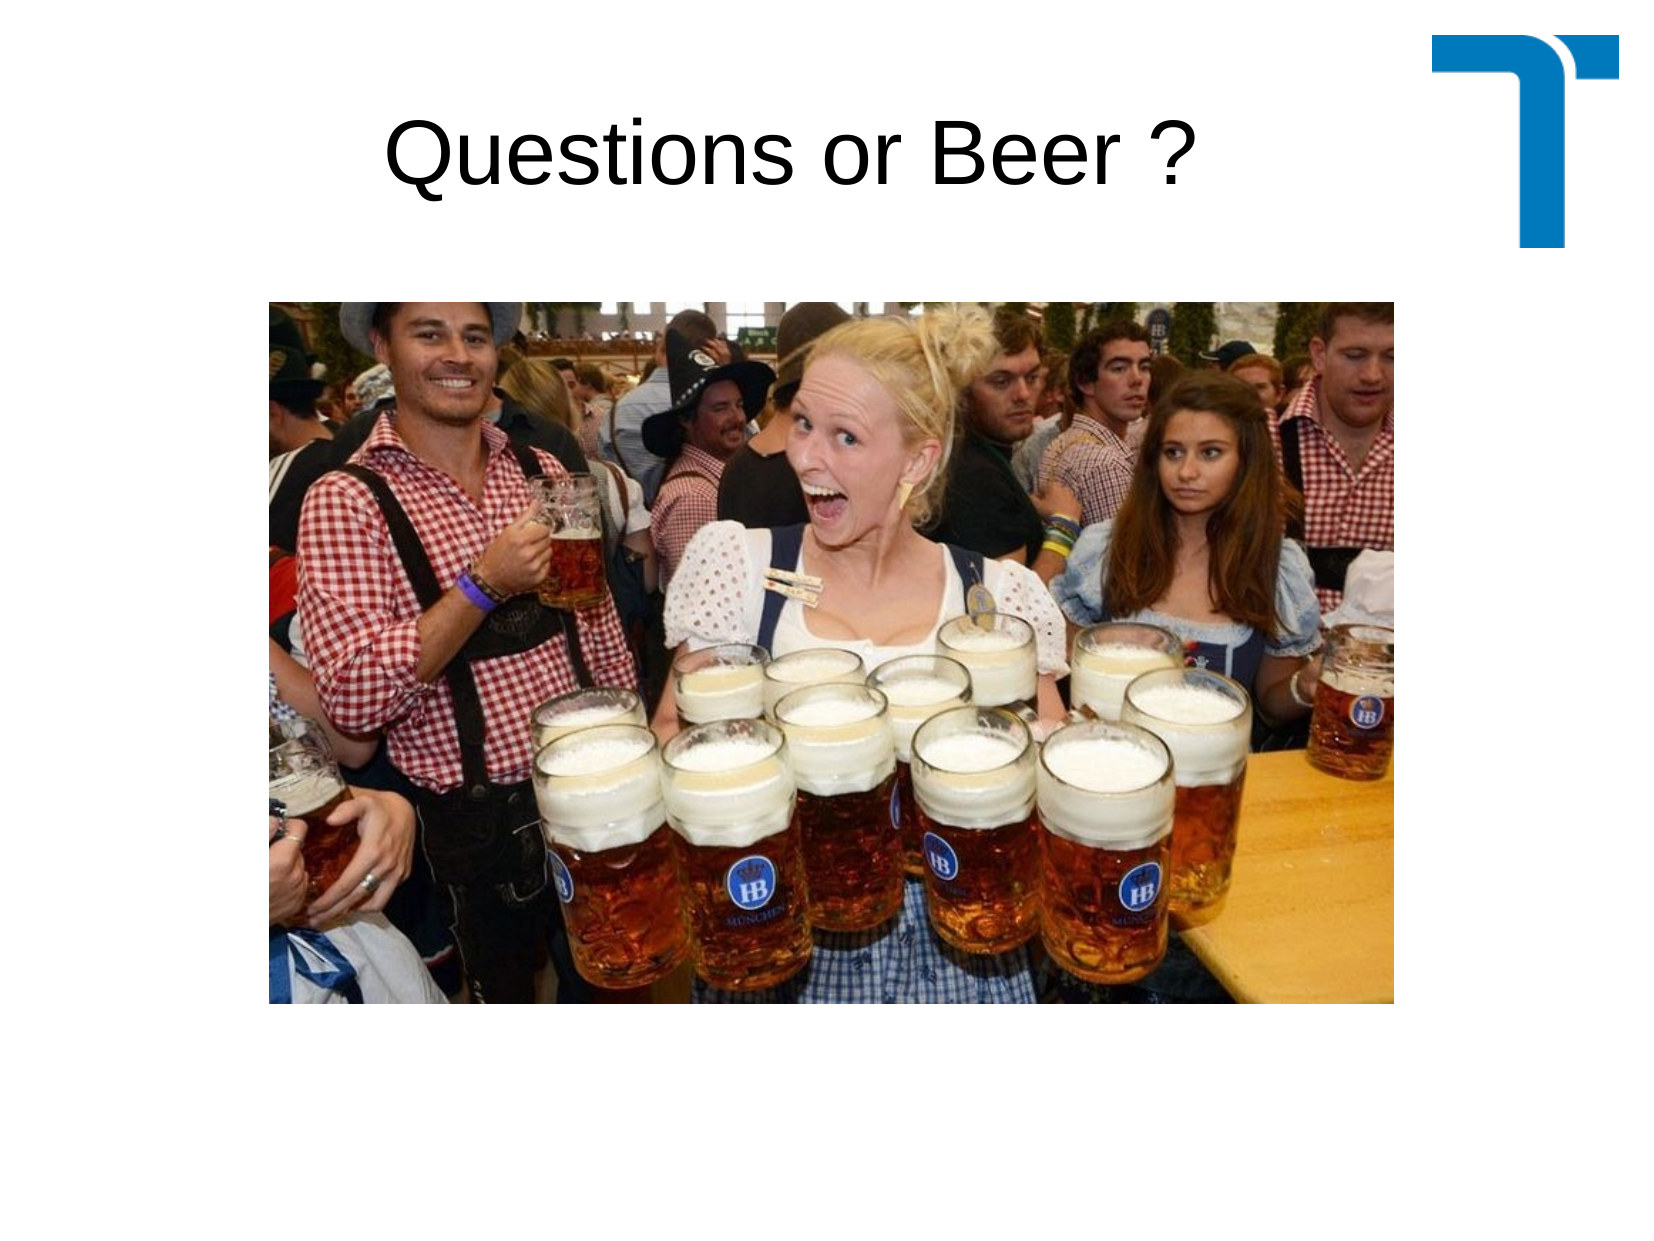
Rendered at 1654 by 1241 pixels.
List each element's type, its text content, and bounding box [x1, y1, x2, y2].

picture [269, 302, 1394, 1004]
title Questions or Beer ? [82, 49, 1501, 257]
picture [1432, 35, 1619, 248]
